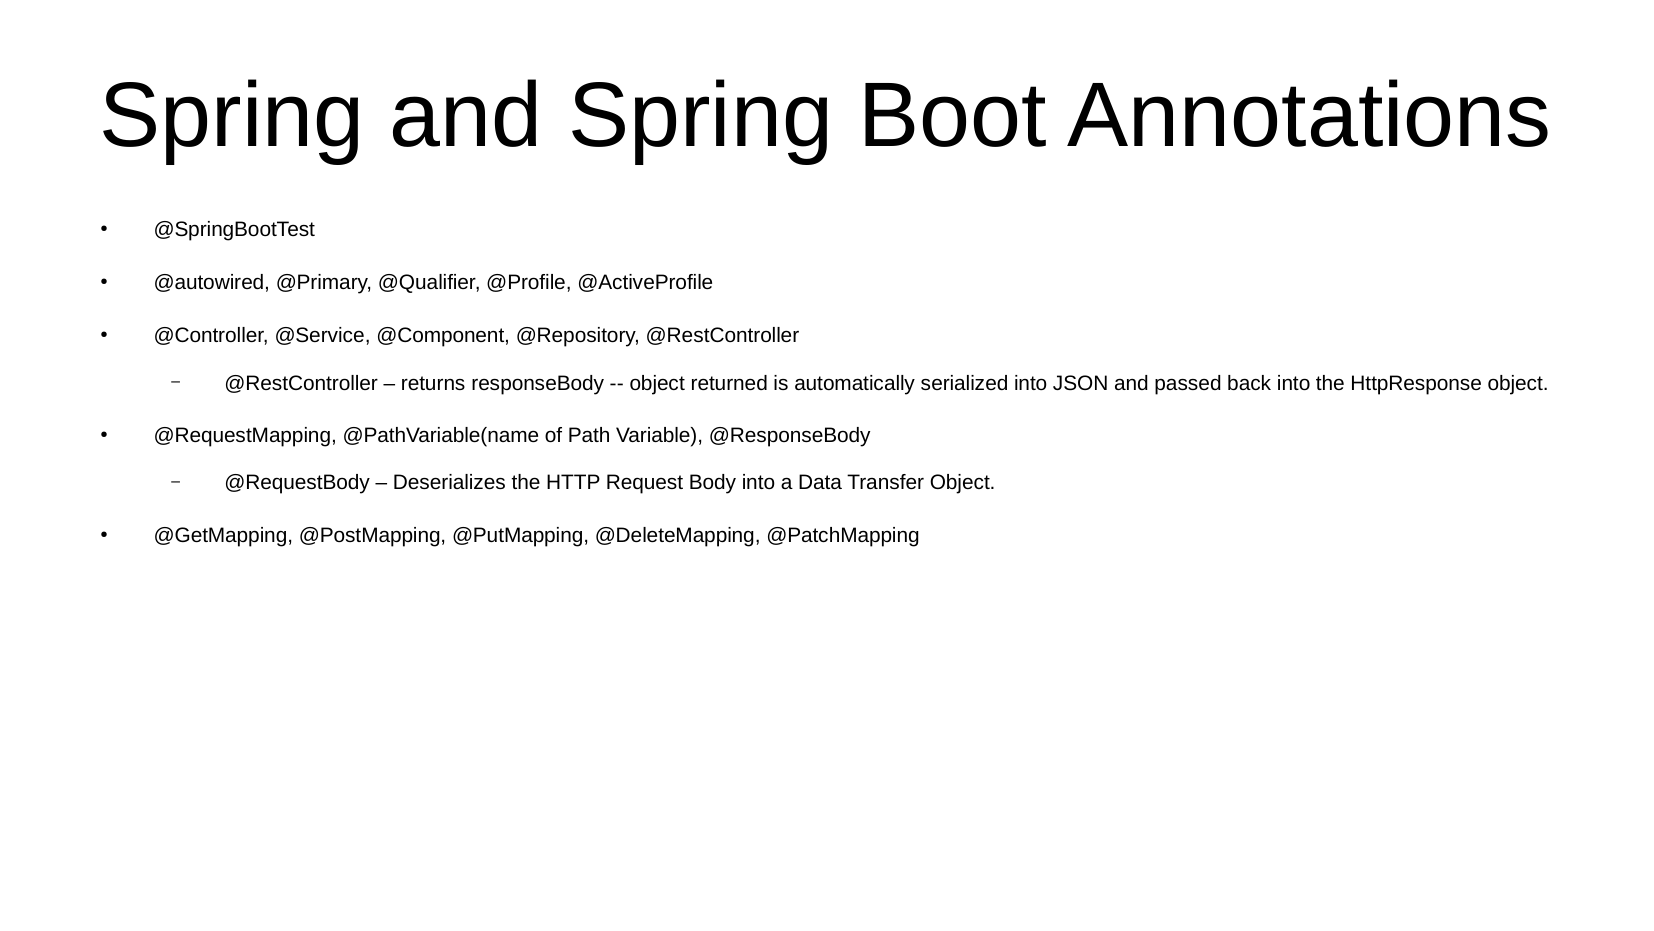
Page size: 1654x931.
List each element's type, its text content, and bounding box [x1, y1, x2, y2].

list @SpringBootTest @autowired, @Primary, @Qualifier, @Profile, @ActiveProfile @Controller, @Service, @Component, @Repository, @RestController @RestController – returns responseBody -- object returned is automatically serialized into JSON and passed back into the HttpResponse object. @RequestMapping, @PathVariable(name of Path Variable), @ResponseBody @RequestBody – Deserializes the HTTP Request Body into a Data Transfer Object. @GetMapping, @PostMapping, @PutMapping, @DeleteMapping, @PatchMapping [82, 217, 1613, 863]
title Spring and Spring Boot Annotations [82, 37, 1571, 193]
